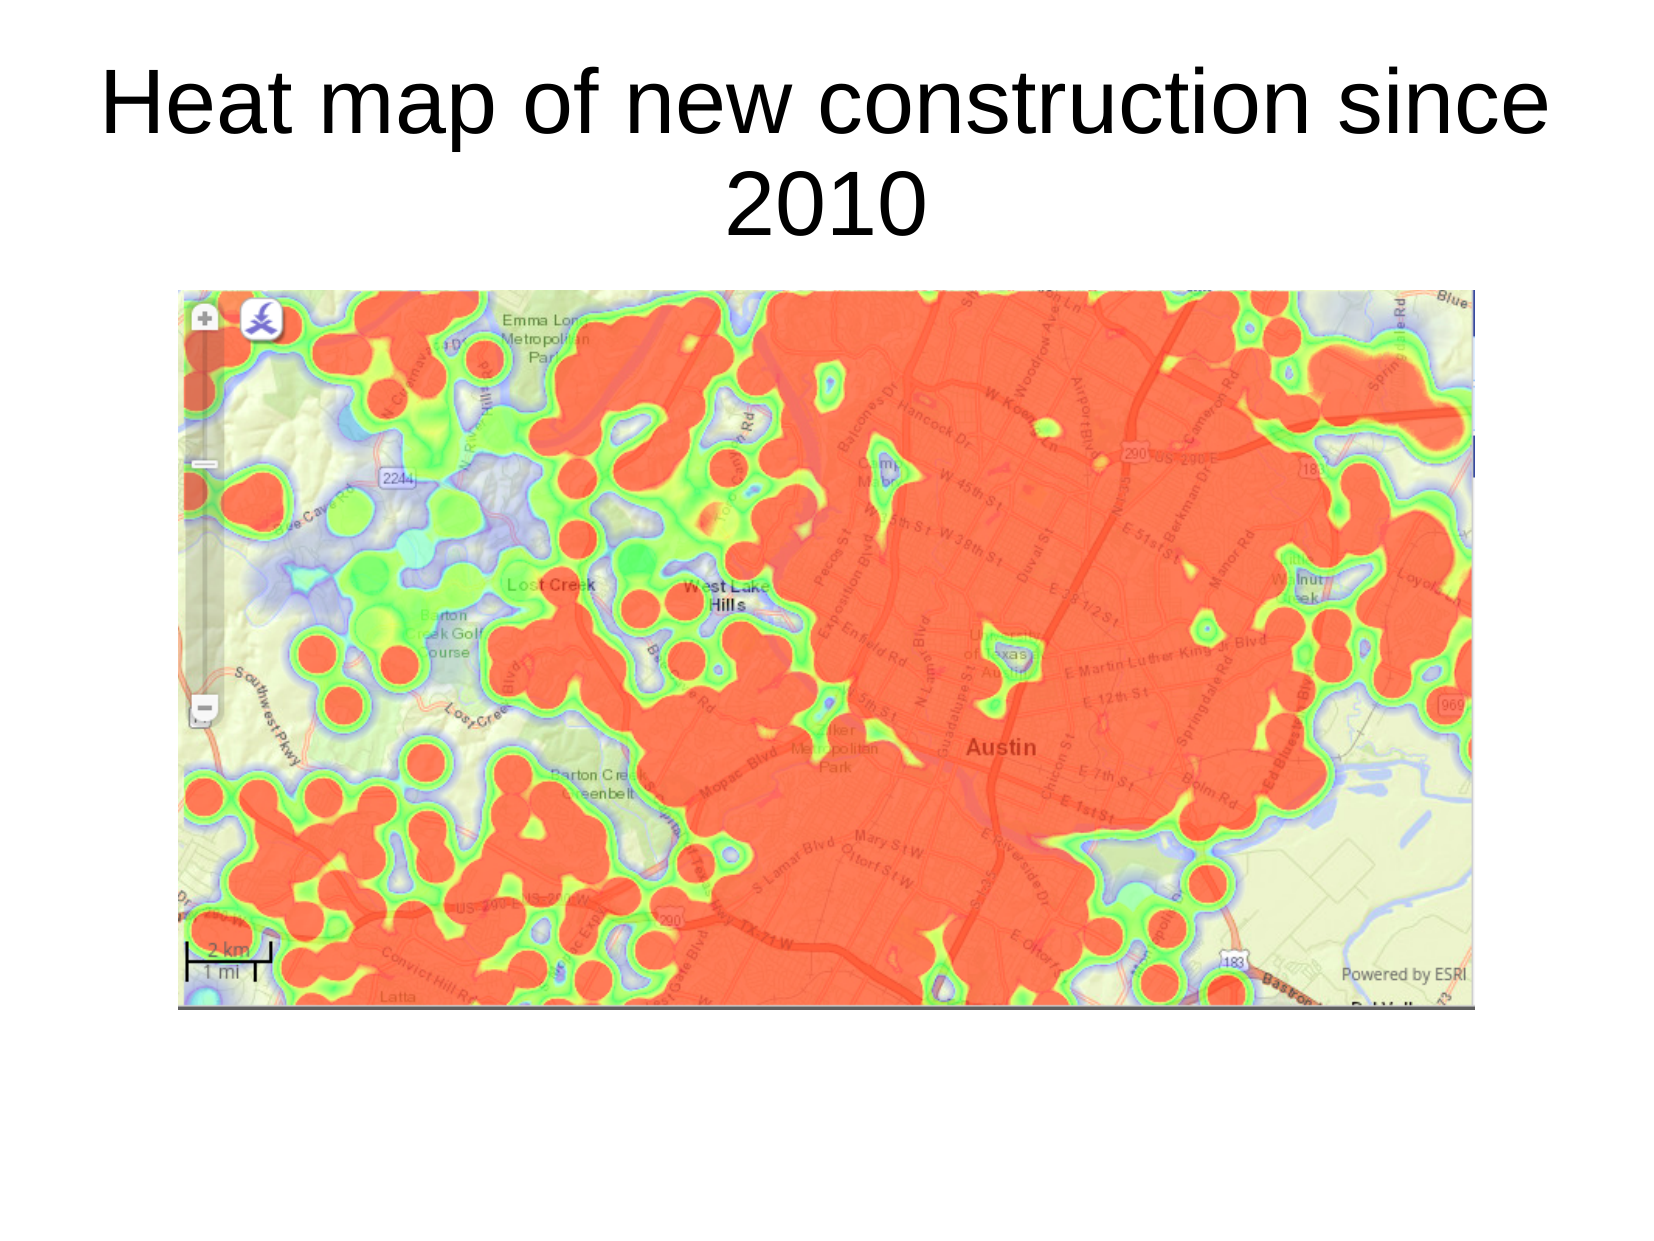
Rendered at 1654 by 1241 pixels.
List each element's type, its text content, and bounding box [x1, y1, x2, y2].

title Heat map of new construction since 2010 [82, 49, 1571, 257]
picture [178, 290, 1475, 1010]
